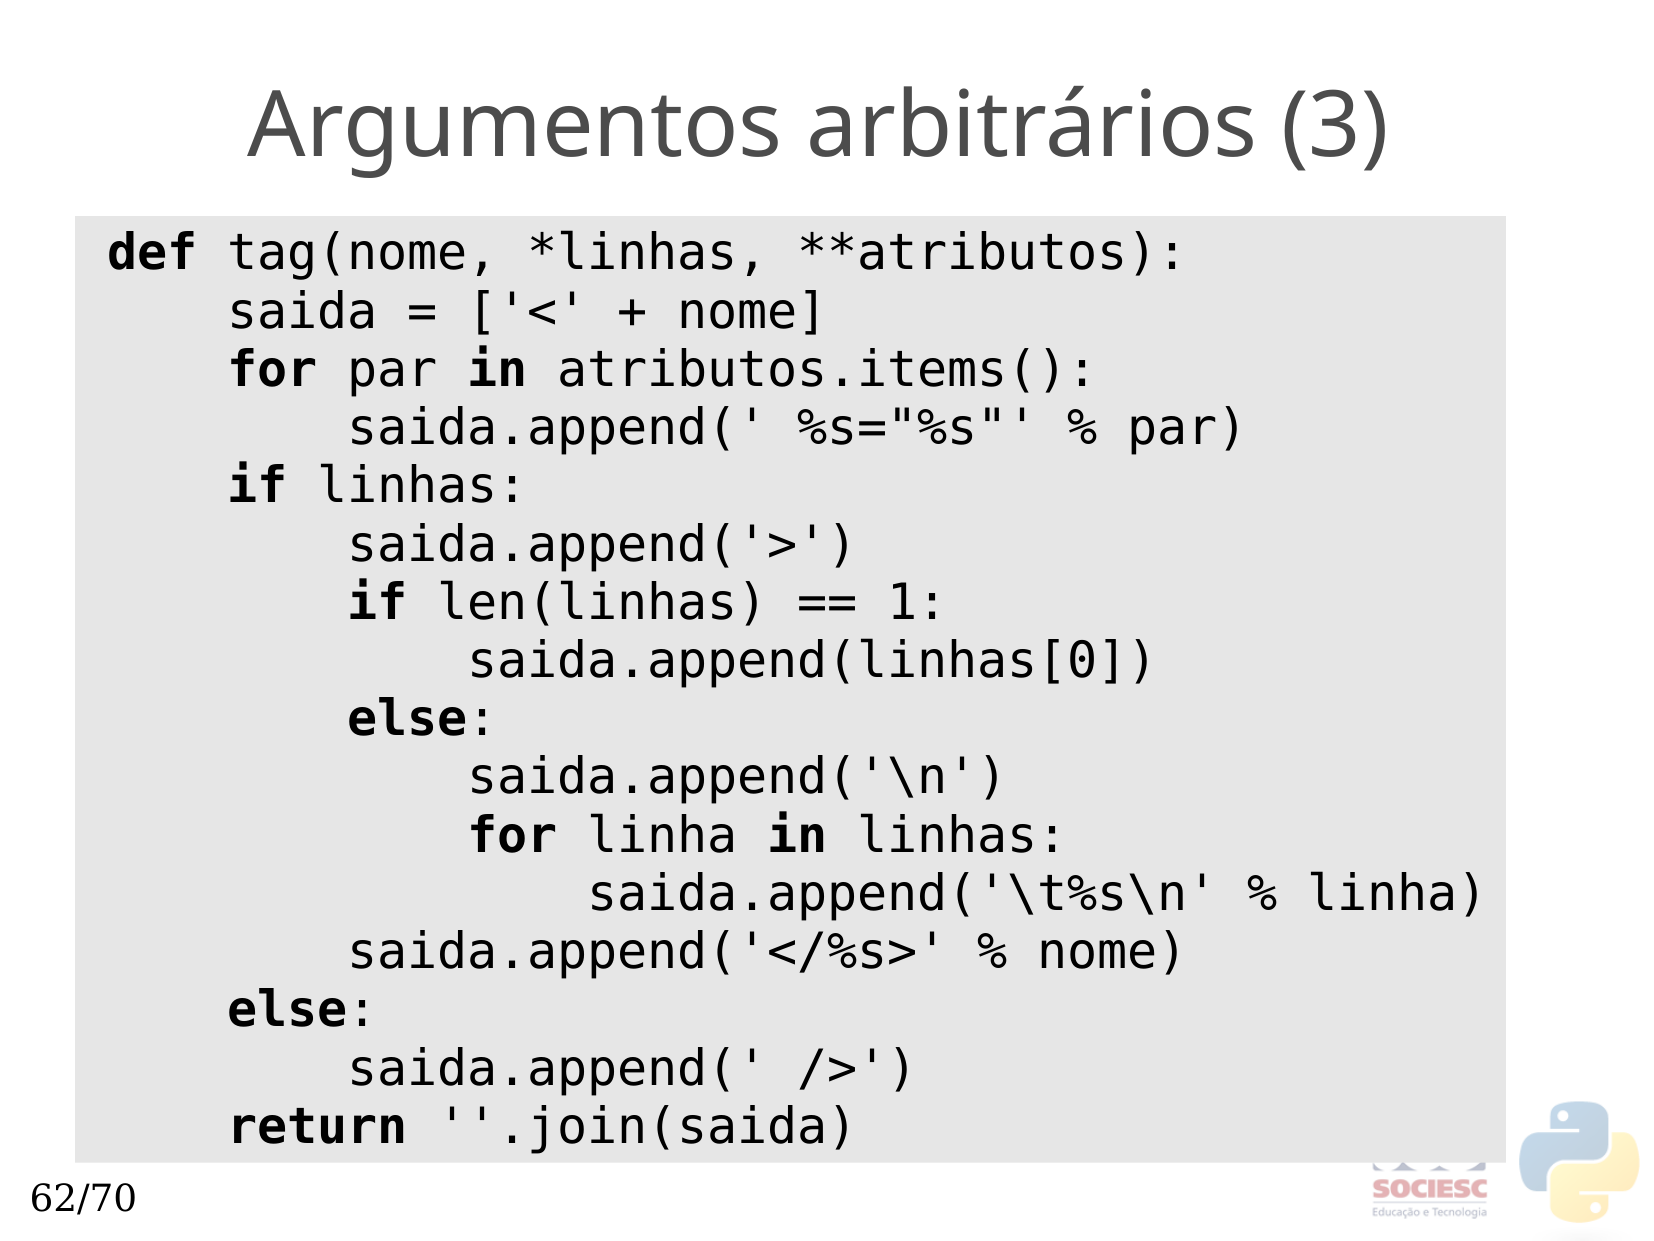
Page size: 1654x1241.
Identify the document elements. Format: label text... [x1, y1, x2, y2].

picture [1340, 1084, 1654, 1241]
text_box def tag(nome, *linhas, **atributos): saida = ['<' + nome] for par in atributos.items(): saida.append(' %s="%s"' % par) if linhas: saida.append('>') if len(linhas) == 1: saida.append(linhas[0]) else: saida.append('\n') for linha in linhas: saida.append('\t%s\n' % linha) saida.append('</%s>' % nome) else: saida.append(' />') return ''.join(saida) [75, 216, 1506, 1163]
title Argumentos arbitrários (3) [75, 17, 1564, 226]
